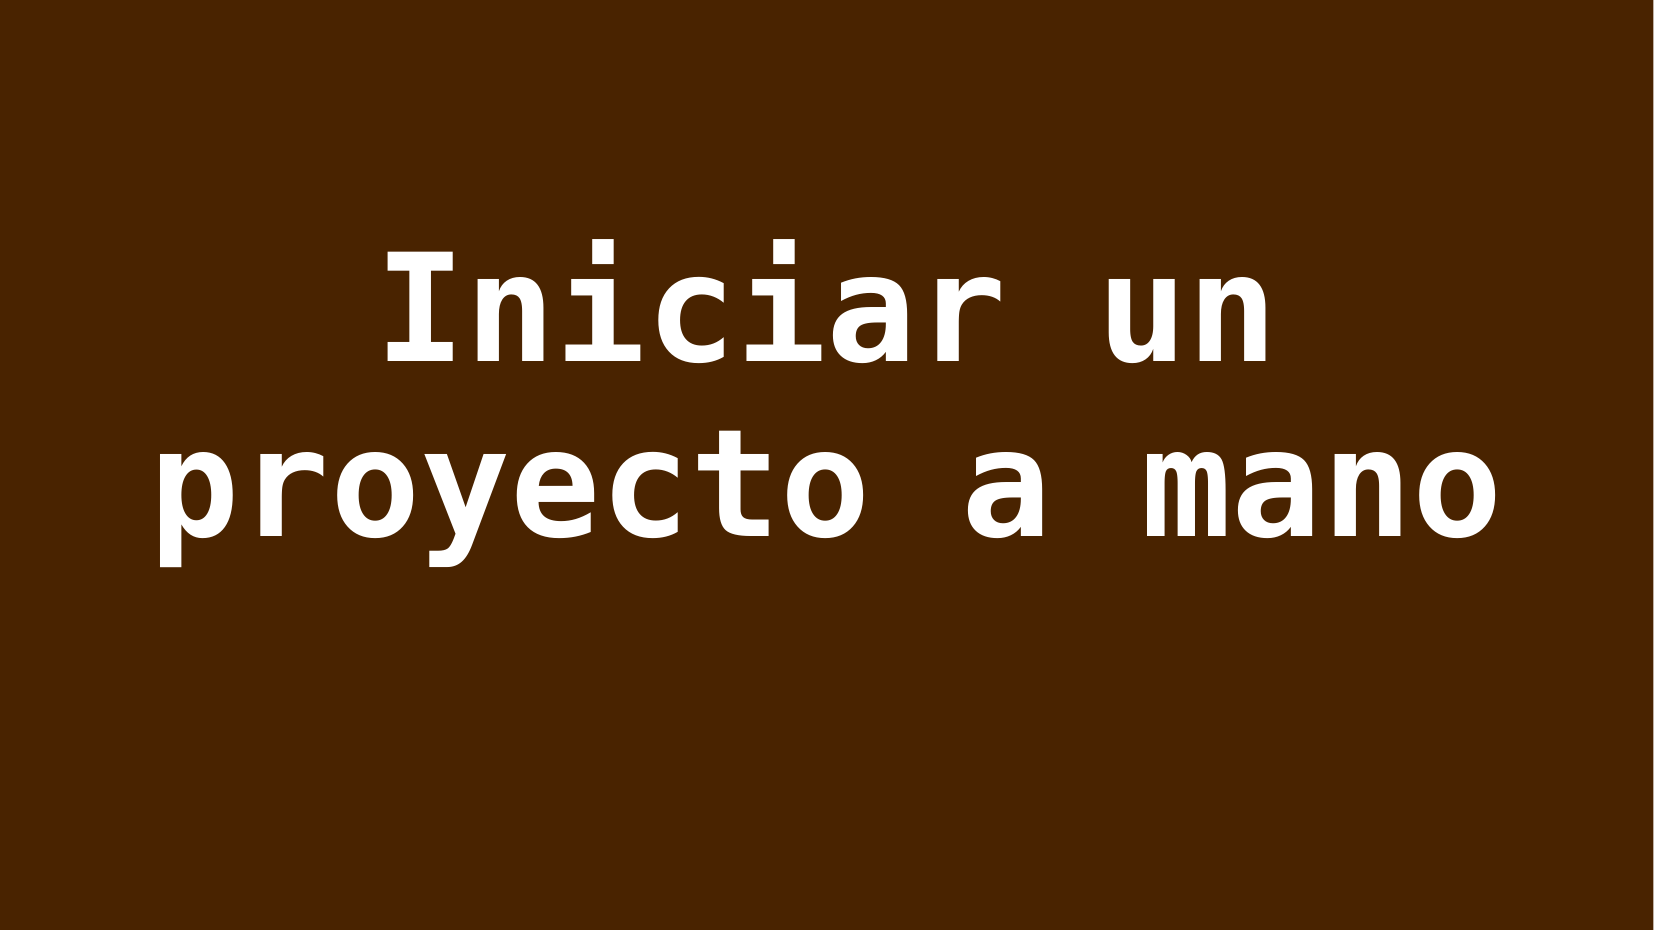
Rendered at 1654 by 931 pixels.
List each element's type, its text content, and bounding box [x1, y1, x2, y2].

subtitle Iniciar un proyecto a mano [82, 37, 1571, 758]
